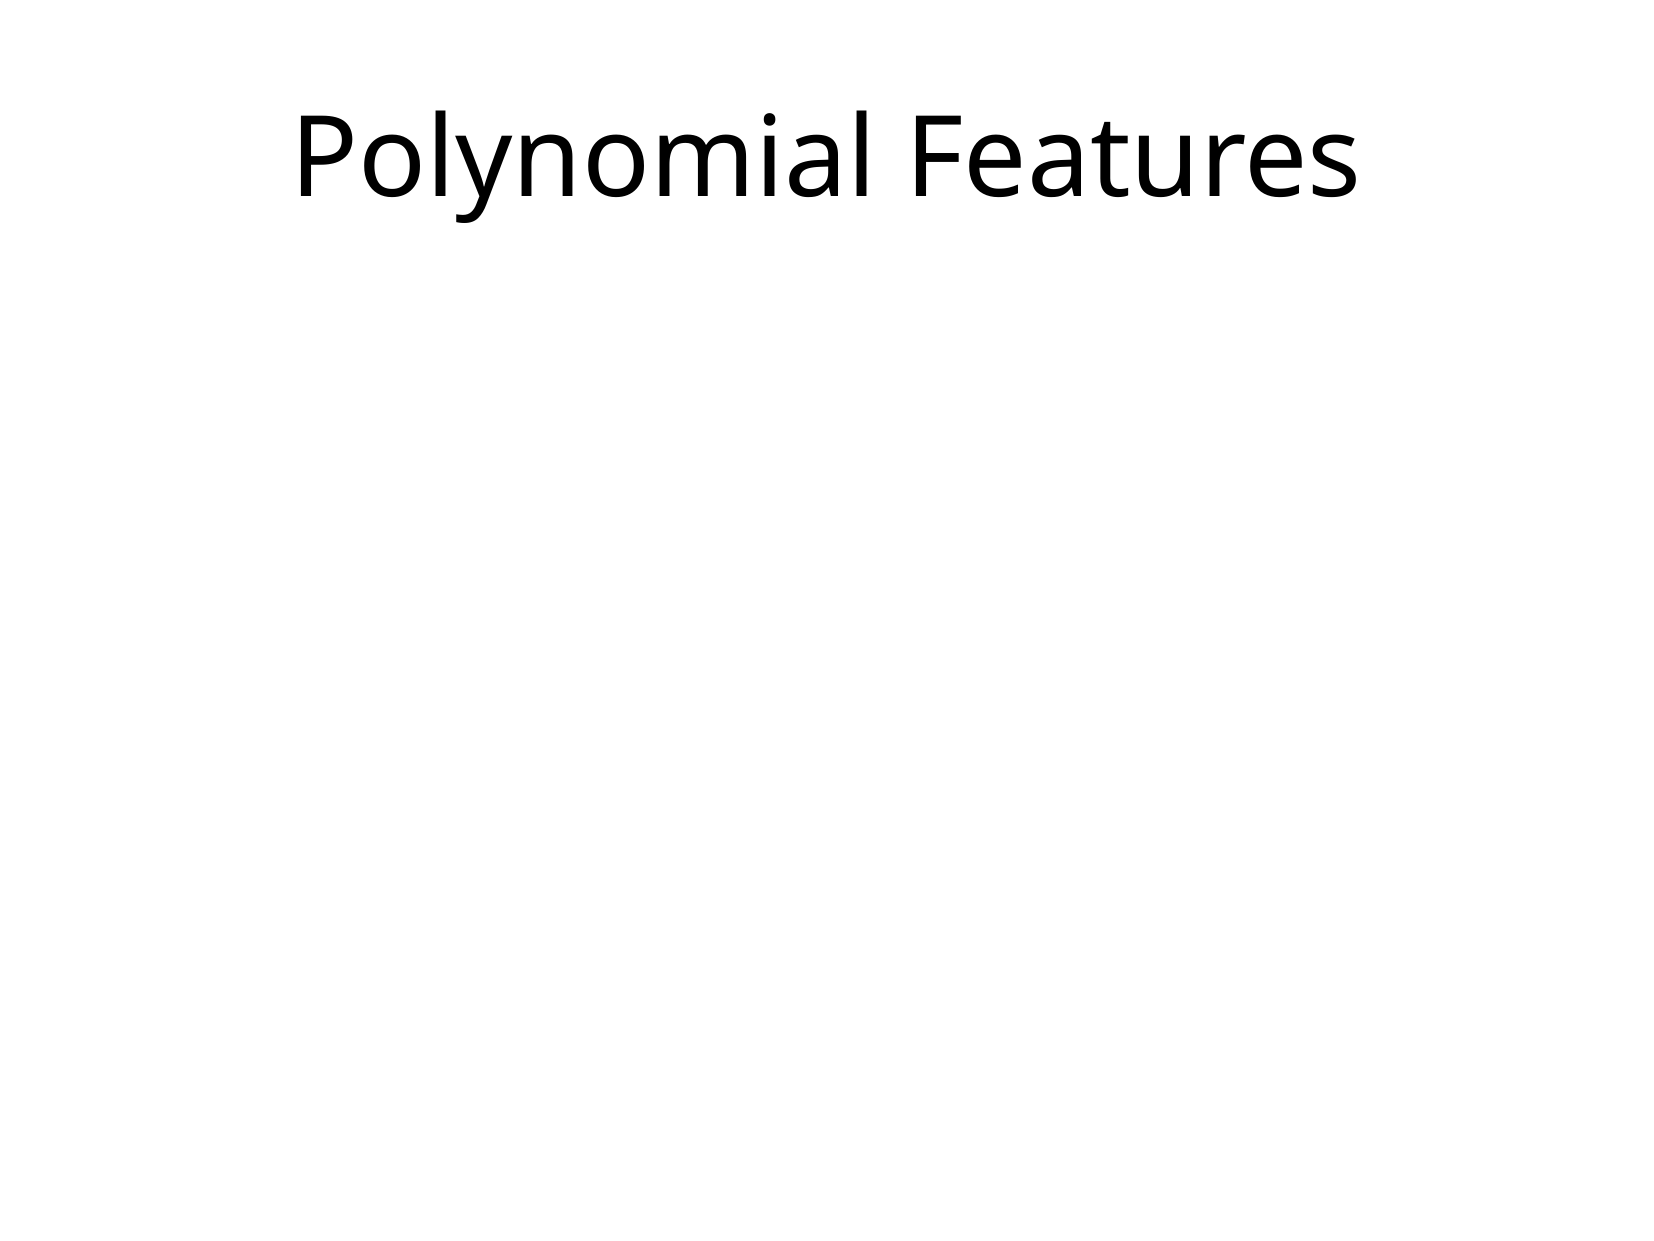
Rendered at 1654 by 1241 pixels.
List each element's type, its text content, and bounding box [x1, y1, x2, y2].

title Polynomial Features [82, 49, 1571, 257]
